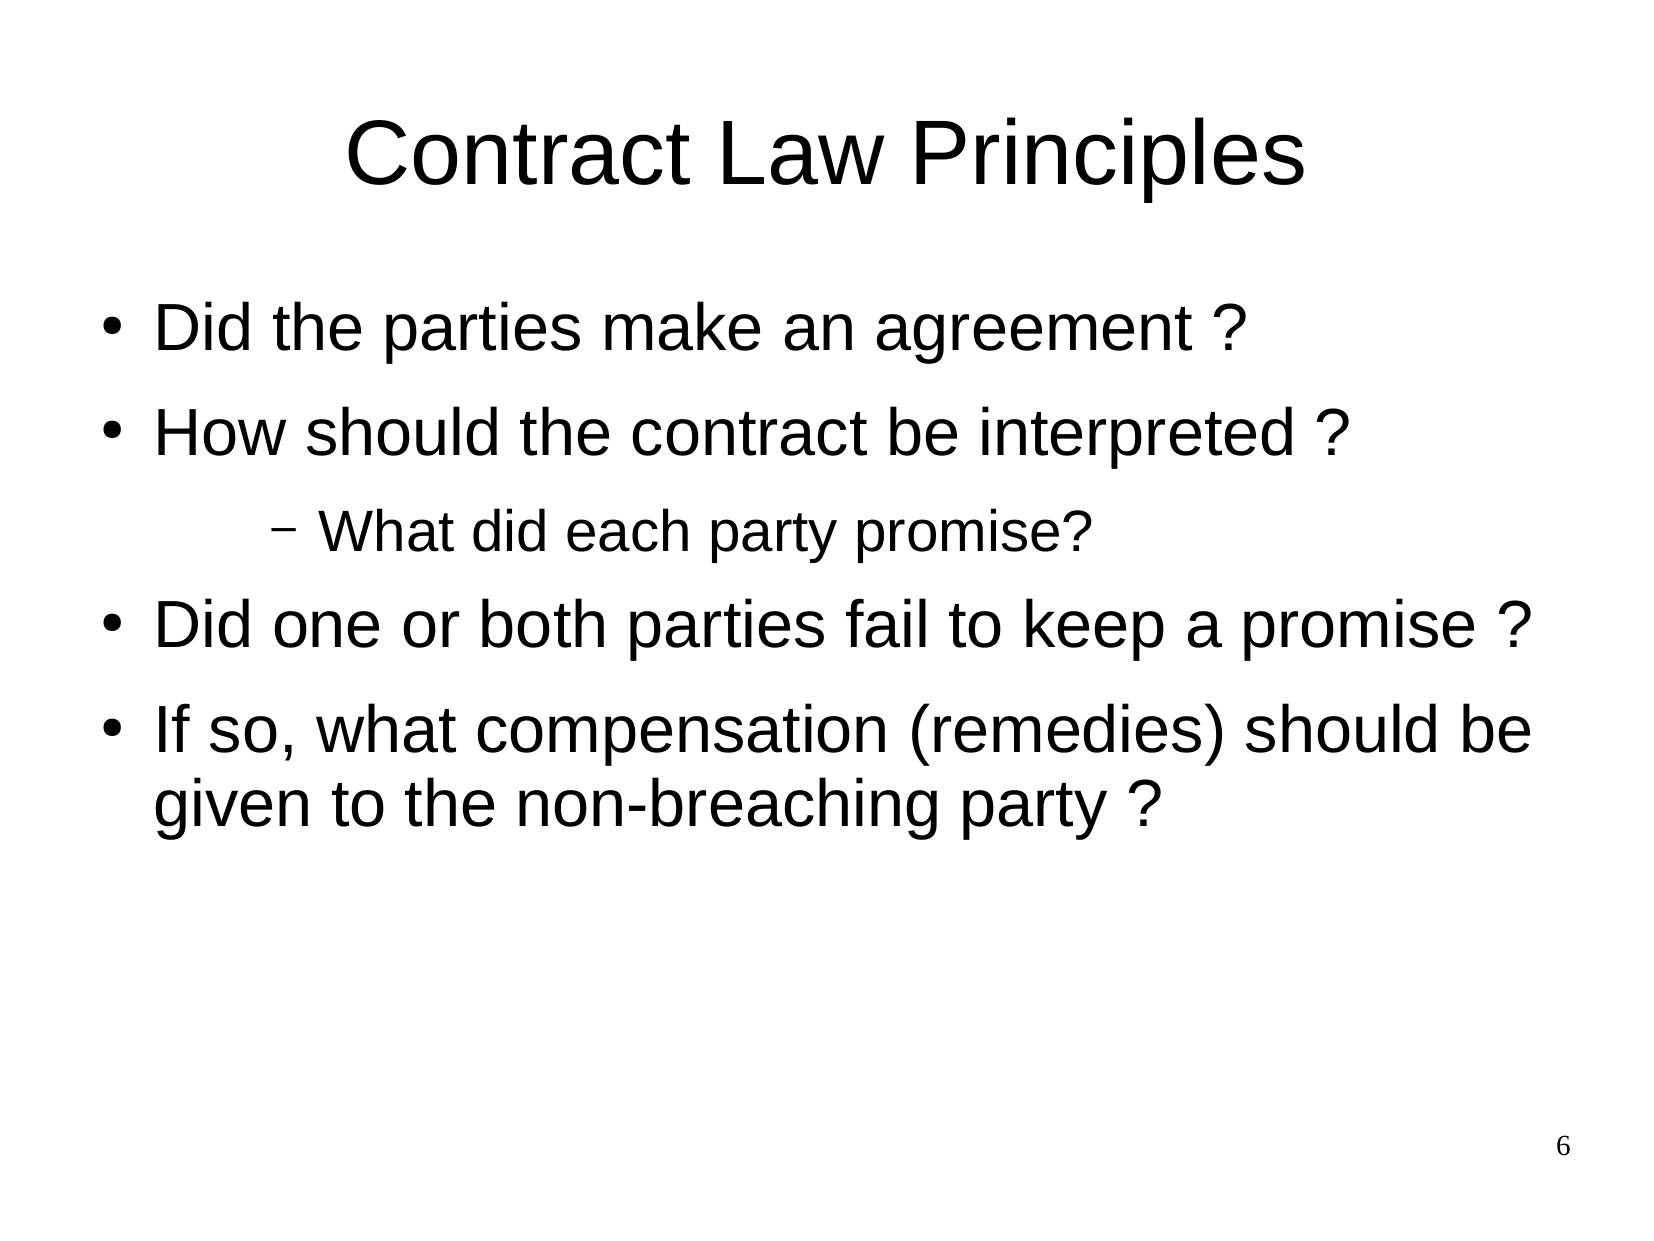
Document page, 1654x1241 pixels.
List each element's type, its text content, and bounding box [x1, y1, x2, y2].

title Contract Law Principles [82, 49, 1571, 257]
list Did the parties make an agreement ? How should the contract be interpreted ? What did each party promise? Did one or both parties fail to keep a promise ? If so, what compensation (remedies) should be given to the non-breaching party ? [82, 290, 1571, 1094]
